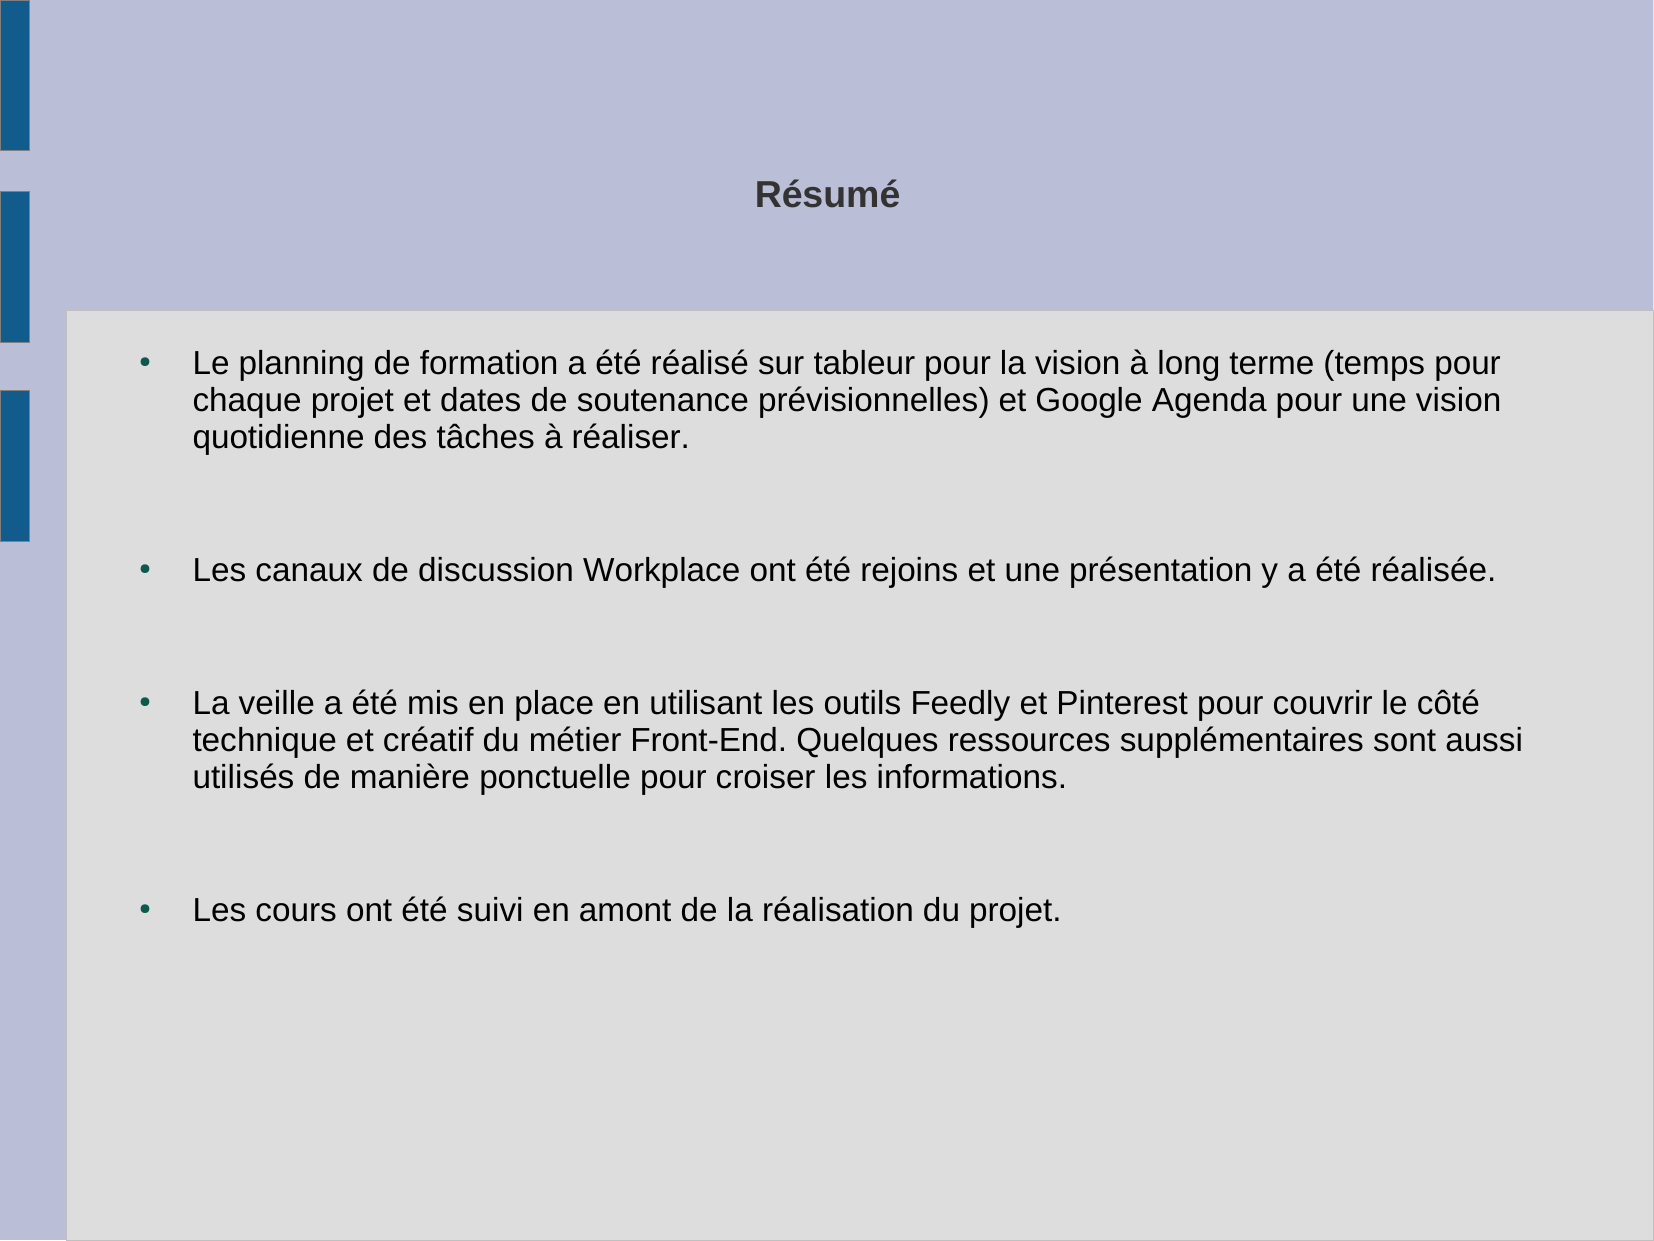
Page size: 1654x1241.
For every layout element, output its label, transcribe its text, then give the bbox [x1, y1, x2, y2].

list Le planning de formation a été réalisé sur tableur pour la vision à long terme (temps pour chaque projet et dates de soutenance prévisionnelles) et Google Agenda pour une vision quotidienne des tâches à réaliser. Les canaux de discussion Workplace ont été rejoins et une présentation y a été réalisée. La veille a été mis en place en utilisant les outils Feedly et Pinterest pour couvrir le côté technique et créatif du métier Front-End. Quelques ressources supplémentaires sont aussi utilisés de manière ponctuelle pour croiser les informations. Les cours ont été suivi en amont de la réalisation du projet. [121, 344, 1534, 1127]
title Résumé [121, 91, 1534, 299]
